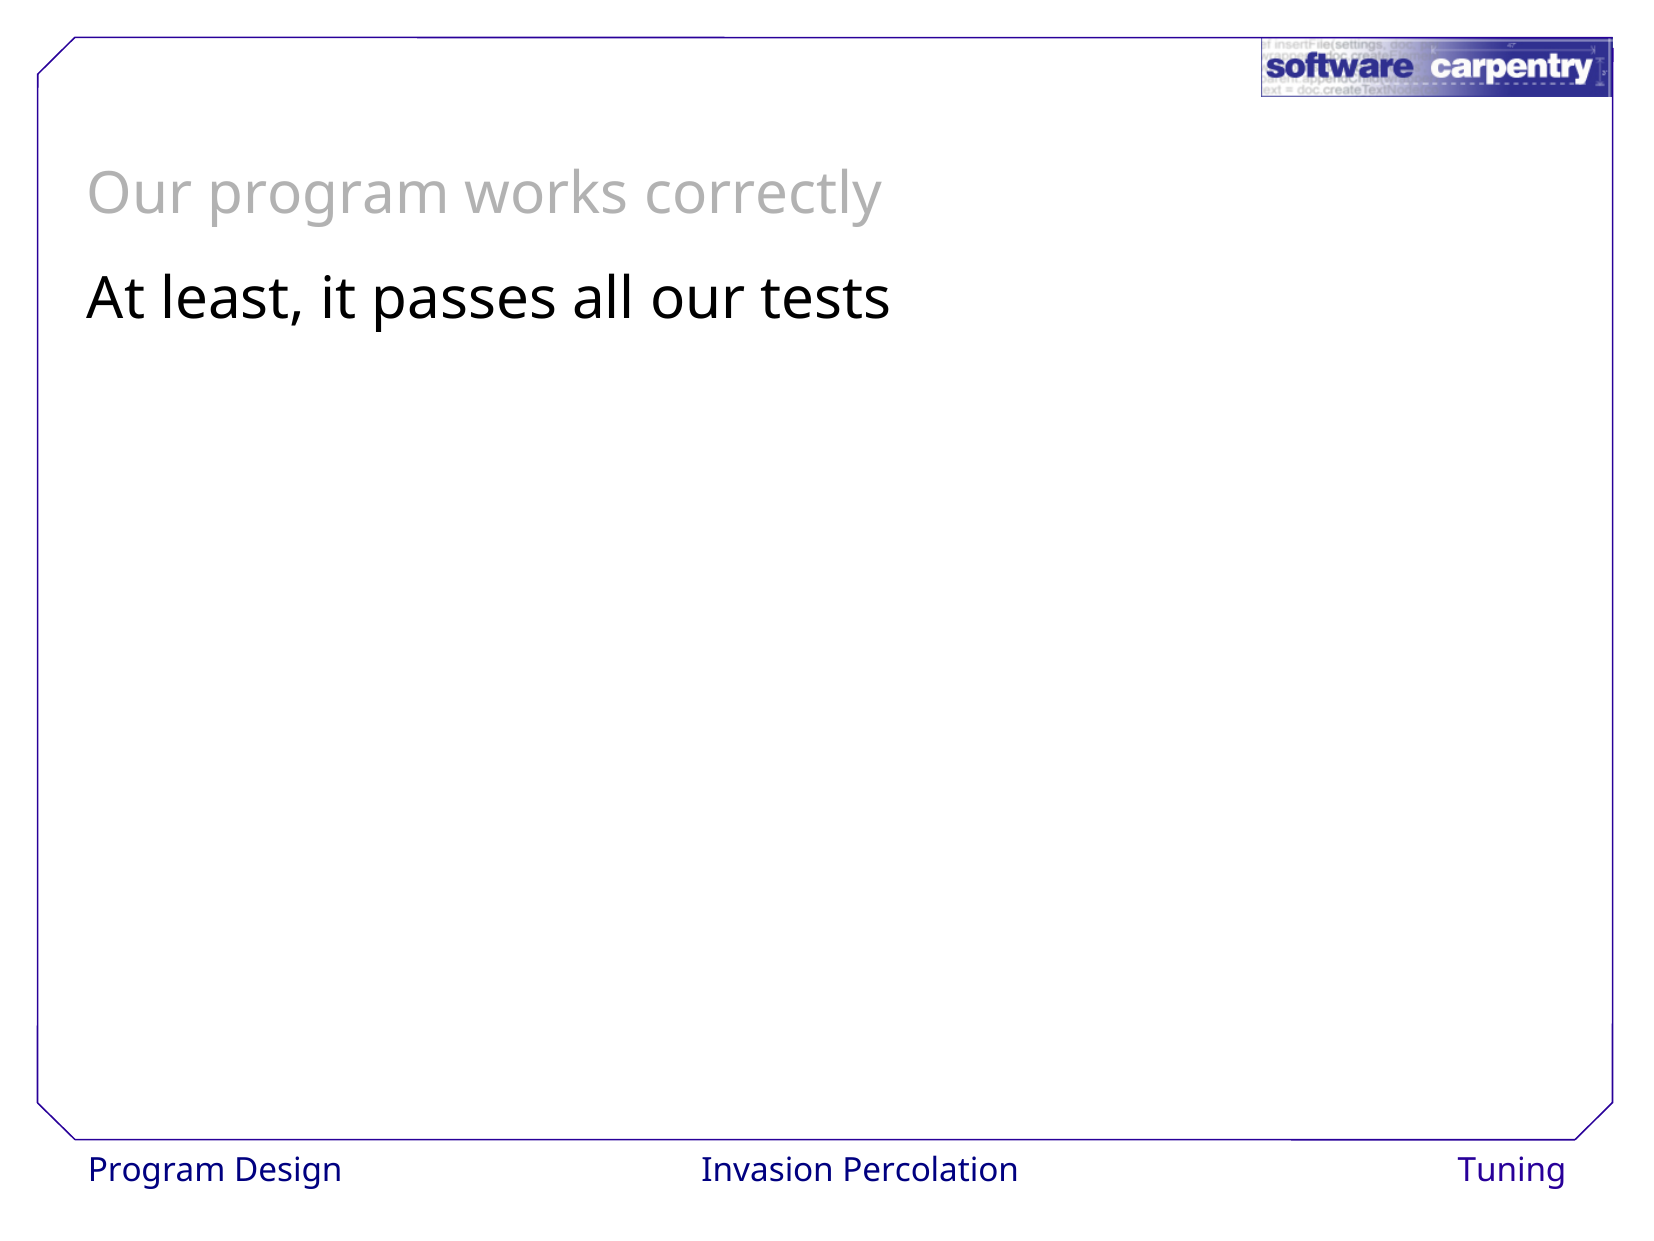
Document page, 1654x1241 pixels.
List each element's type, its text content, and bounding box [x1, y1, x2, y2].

text_box Our program works correctly At least, it passes all our tests [72, 112, 1057, 338]
picture [1261, 39, 1613, 97]
